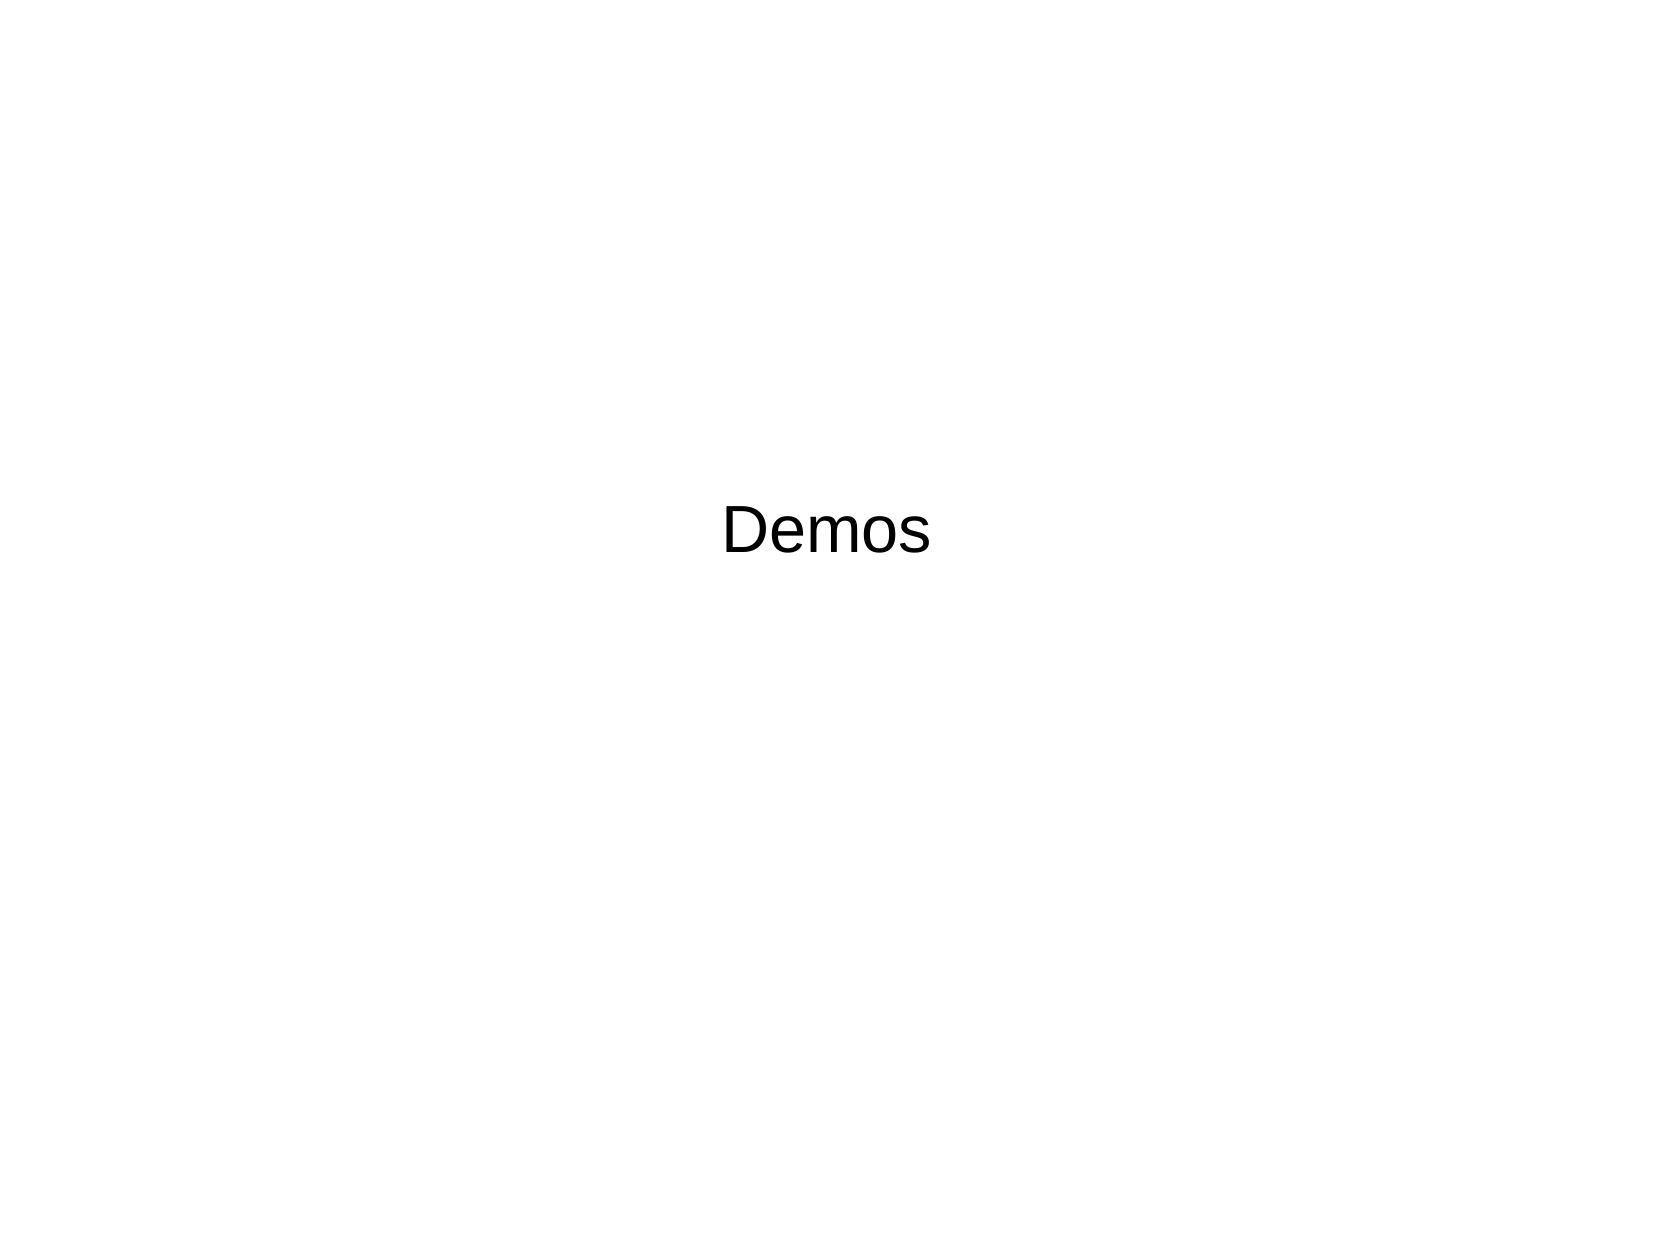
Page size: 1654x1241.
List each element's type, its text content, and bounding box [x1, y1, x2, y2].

subtitle Demos [82, 49, 1571, 1010]
